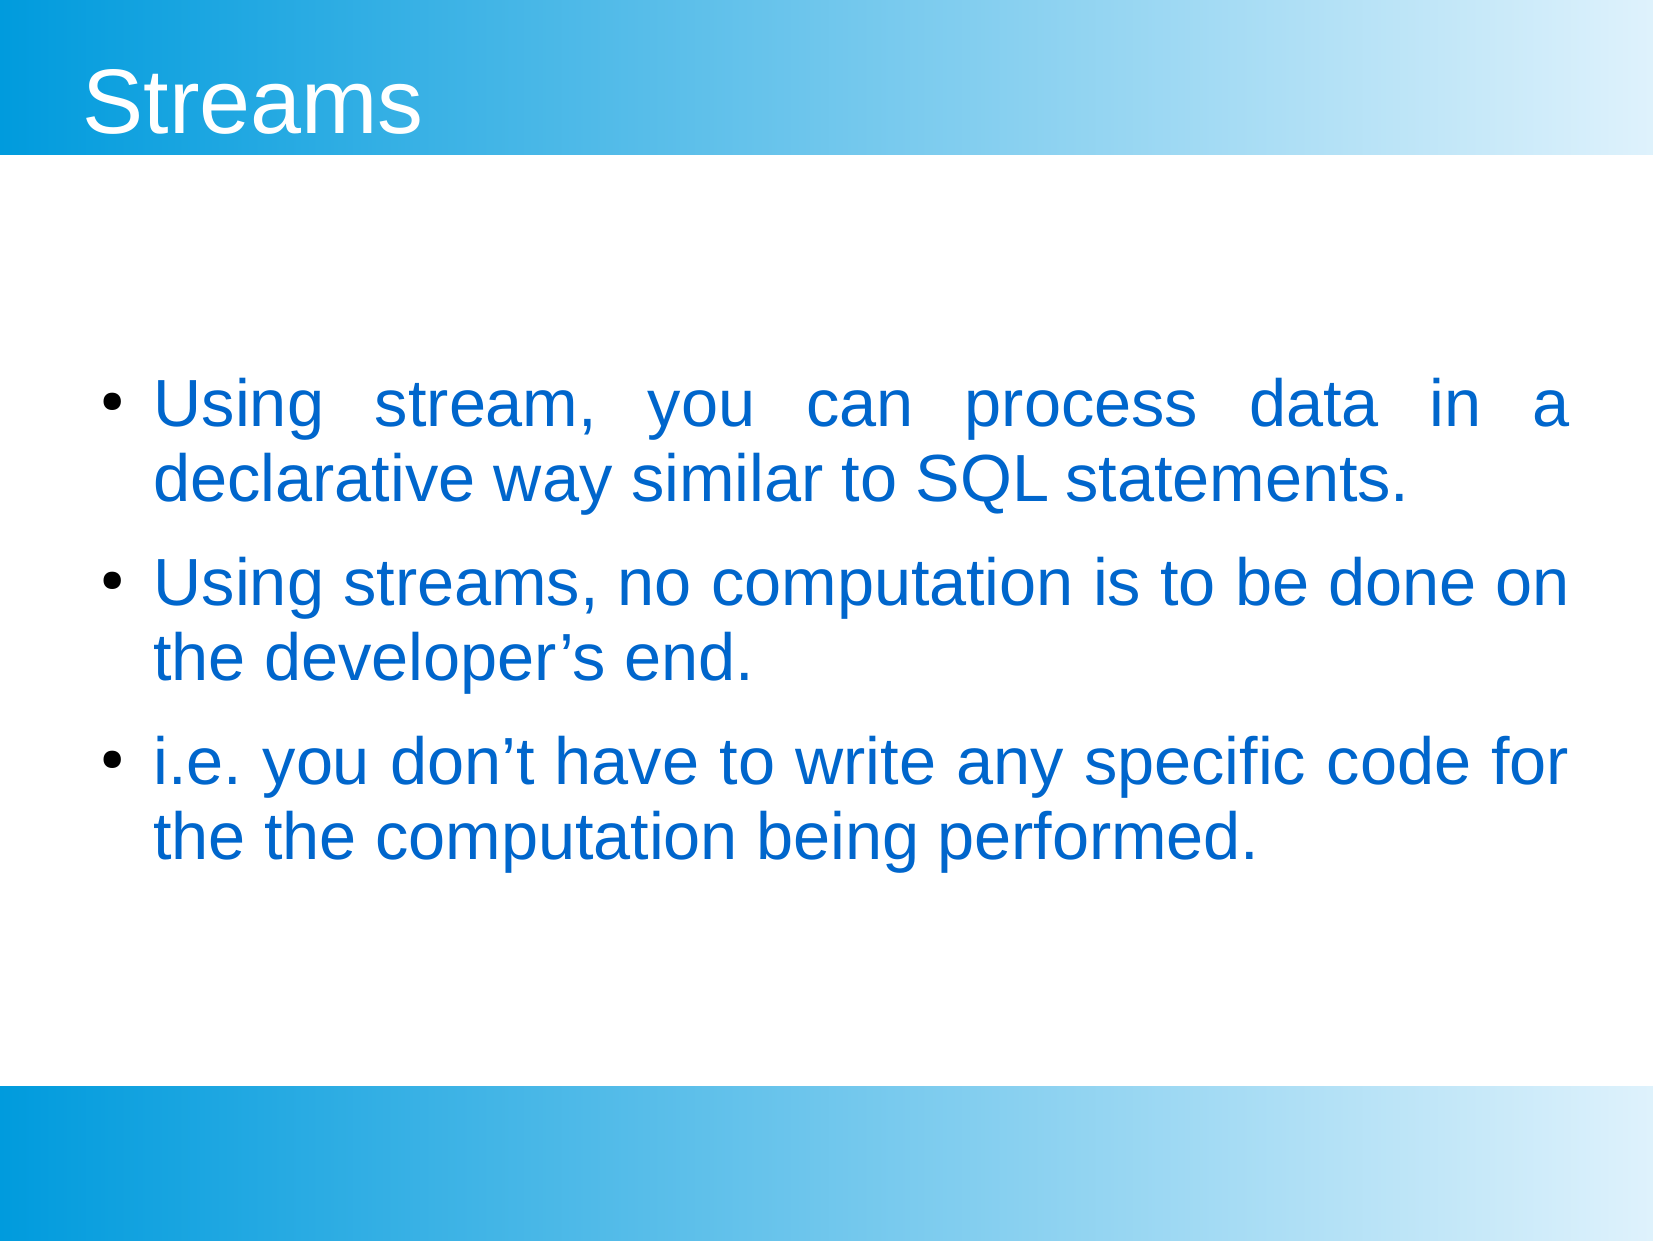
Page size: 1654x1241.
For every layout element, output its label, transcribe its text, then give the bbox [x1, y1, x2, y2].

title Streams [82, 49, 1571, 155]
list Using stream, you can process data in a declarative way similar to SQL statements. Using streams, no computation is to be done on the developer’s end. i.e. you don’t have to write any specific code for the the computation being performed. [82, 366, 1571, 1086]
